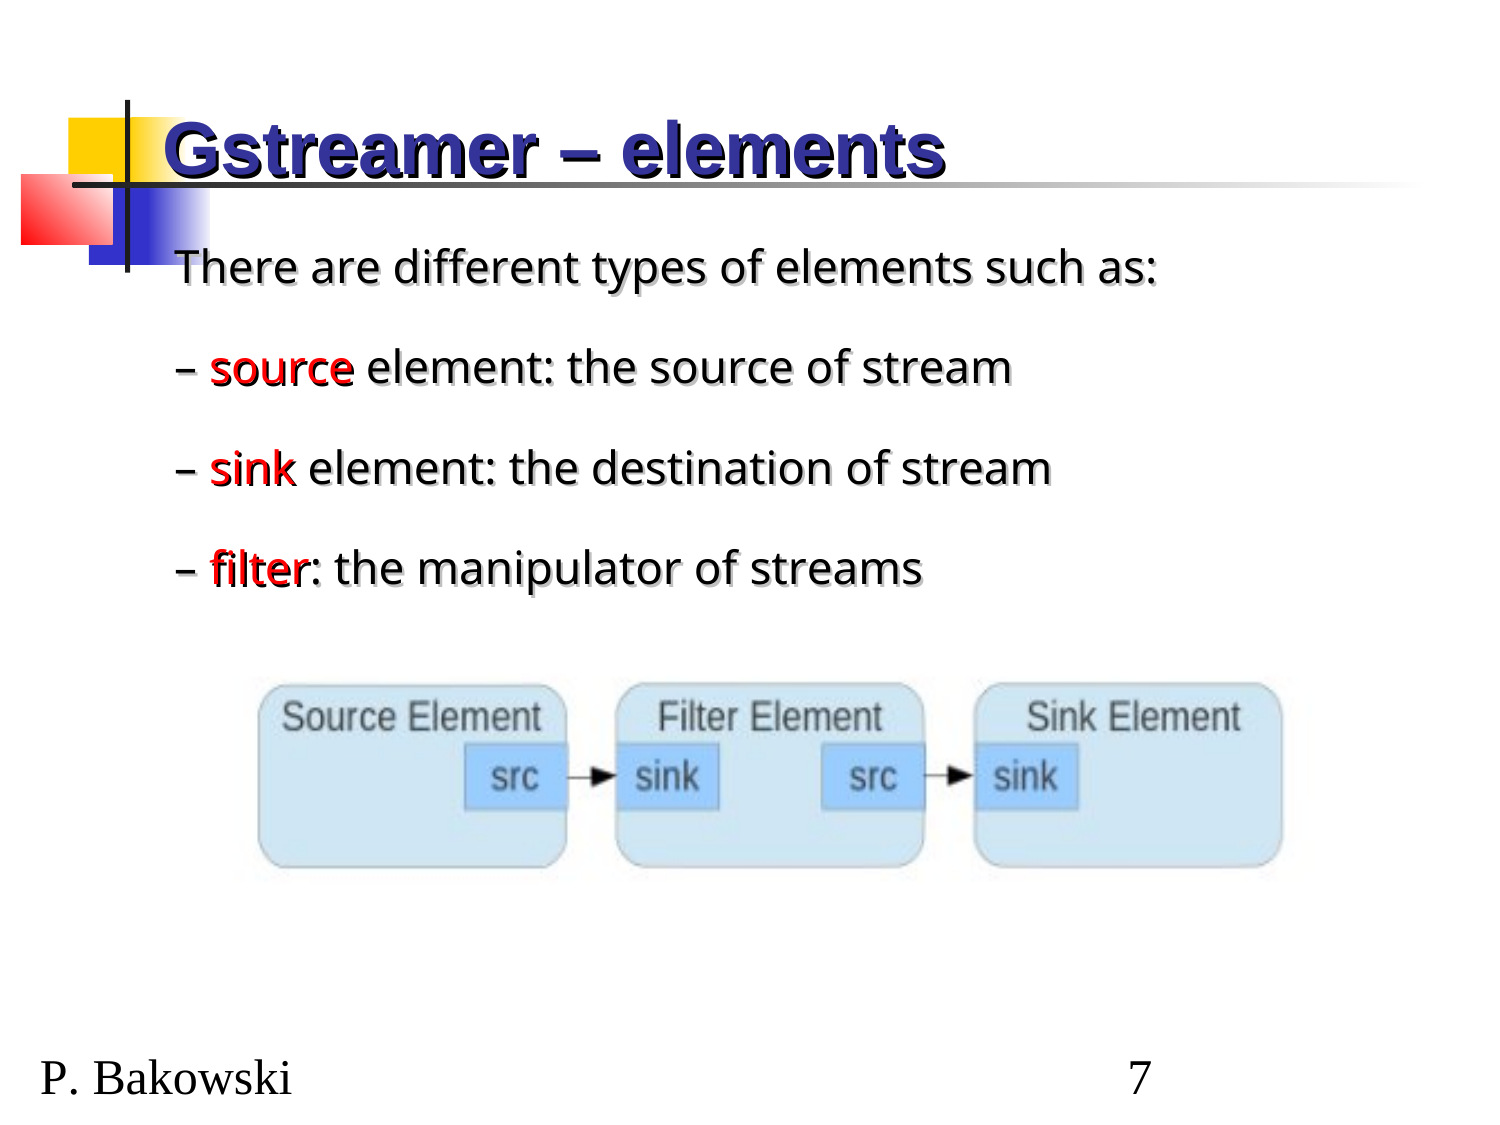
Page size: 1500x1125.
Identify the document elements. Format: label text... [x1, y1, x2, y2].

text_box There are different types of elements such as: – source element: the source of stream – sink element: the destination of stream – filter: the manipulator of streams [159, 230, 1447, 602]
title Gstreamer – elements [147, 92, 1394, 213]
picture [200, 637, 1335, 910]
